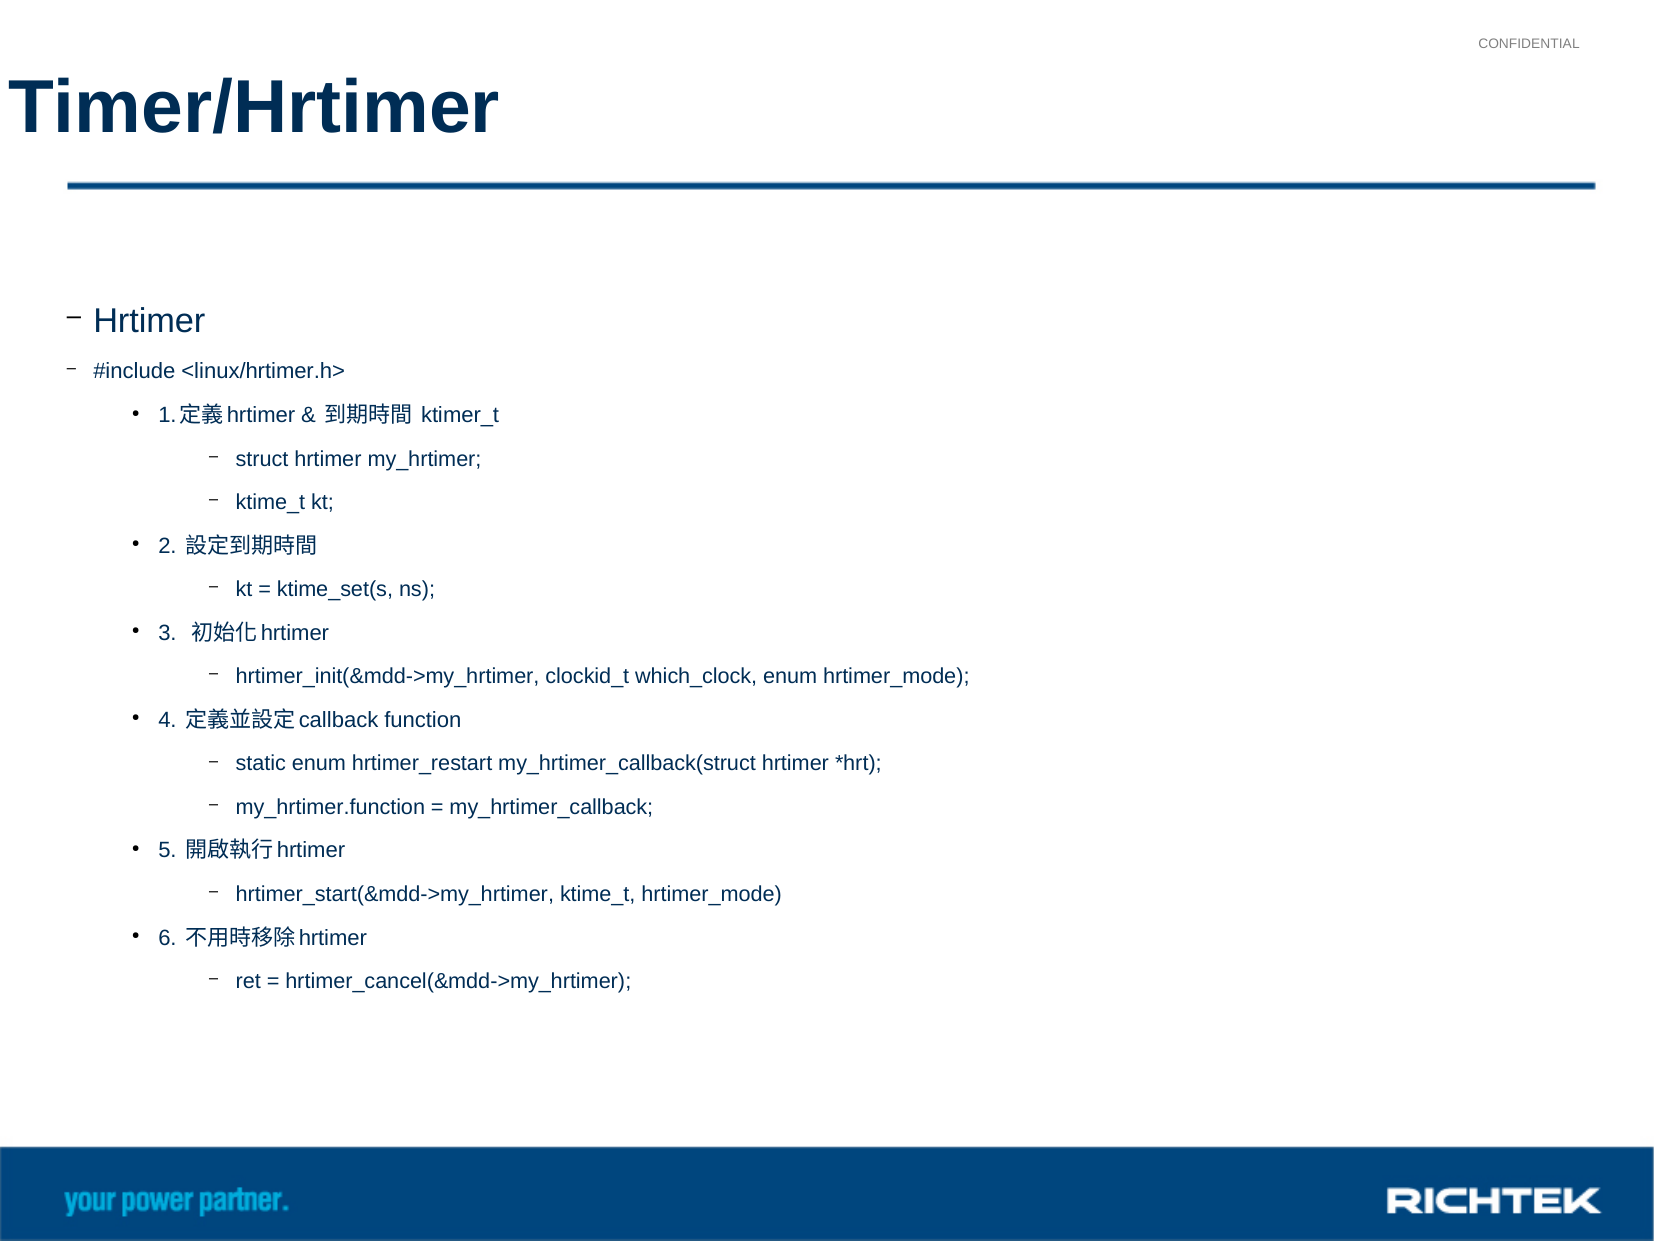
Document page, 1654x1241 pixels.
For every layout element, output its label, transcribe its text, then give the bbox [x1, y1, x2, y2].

title Timer/Hrtimer [0, 49, 1489, 257]
list Hrtimer #include <linux/hrtimer.h> 1.定義hrtimer & 到期時間 ktimer_t struct hrtimer my_hrtimer; ktime_t kt; 2. 設定到期時間 kt = ktime_set(s, ns); 3. 初始化hrtimer hrtimer_init(&mdd->my_hrtimer, clockid_t which_clock, enum hrtimer_mode); 4. 定義並設定callback function static enum hrtimer_restart my_hrtimer_callback(struct hrtimer *hrt); my_hrtimer.function = my_hrtimer_callback; 5. 開啟執行hrtimer hrtimer_start(&mdd->my_hrtimer, ktime_t, hrtimer_mode) 6. 不用時移除hrtimer ret = hrtimer_cancel(&mdd->my_hrtimer); [0, 290, 1489, 1010]
